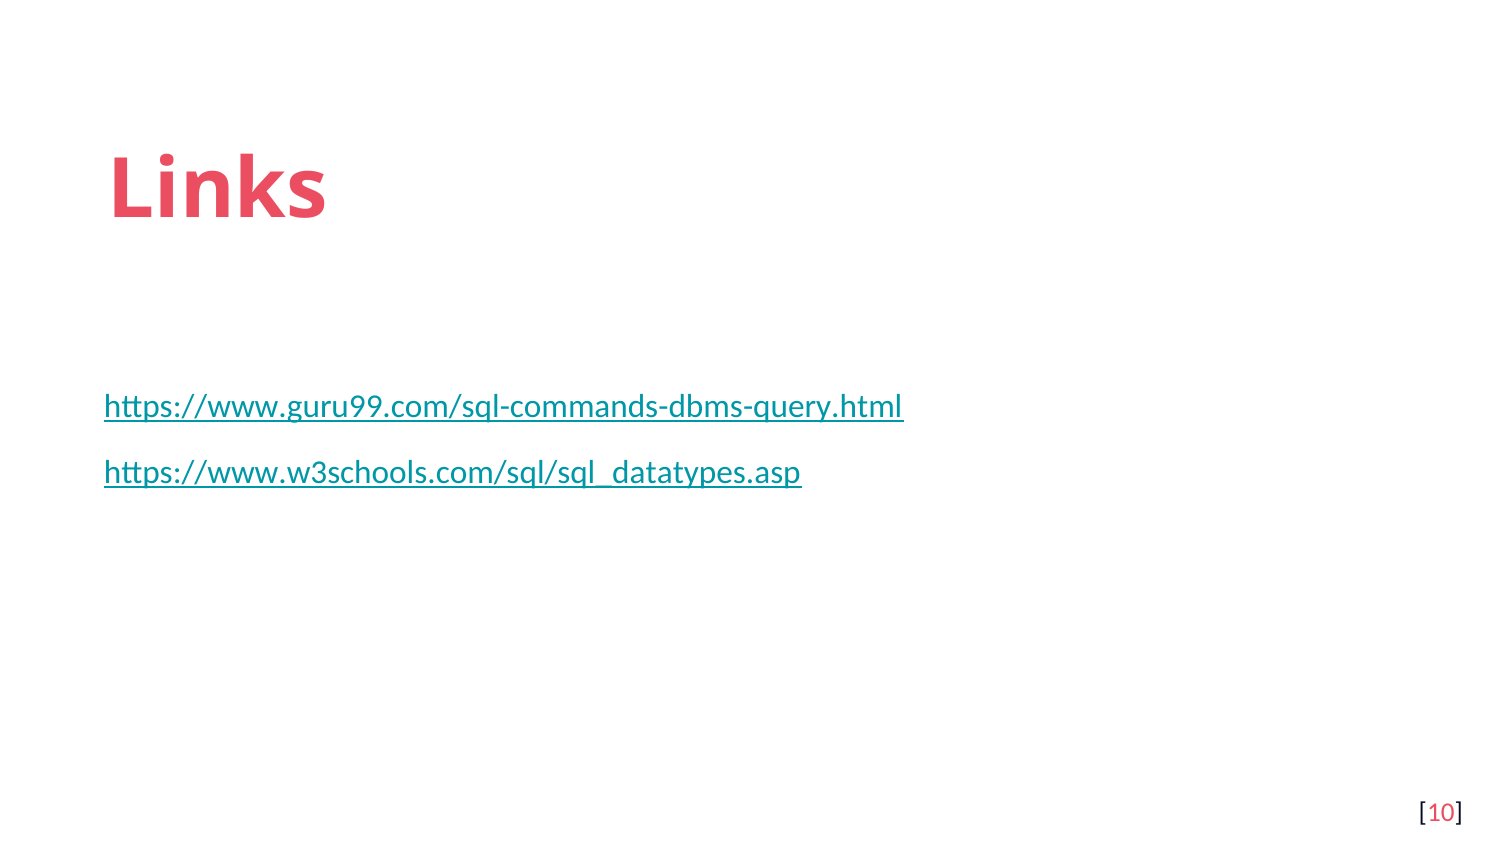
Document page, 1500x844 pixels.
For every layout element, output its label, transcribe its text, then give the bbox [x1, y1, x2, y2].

text_box Links [92, 104, 1408, 243]
text_box https://www.guru99.com/sql-commands-dbms-query.html https://www.w3schools.com/sql/sql_datatypes.asp [89, 312, 1412, 668]
slide_number [‹#›] [1403, 779, 1494, 844]
